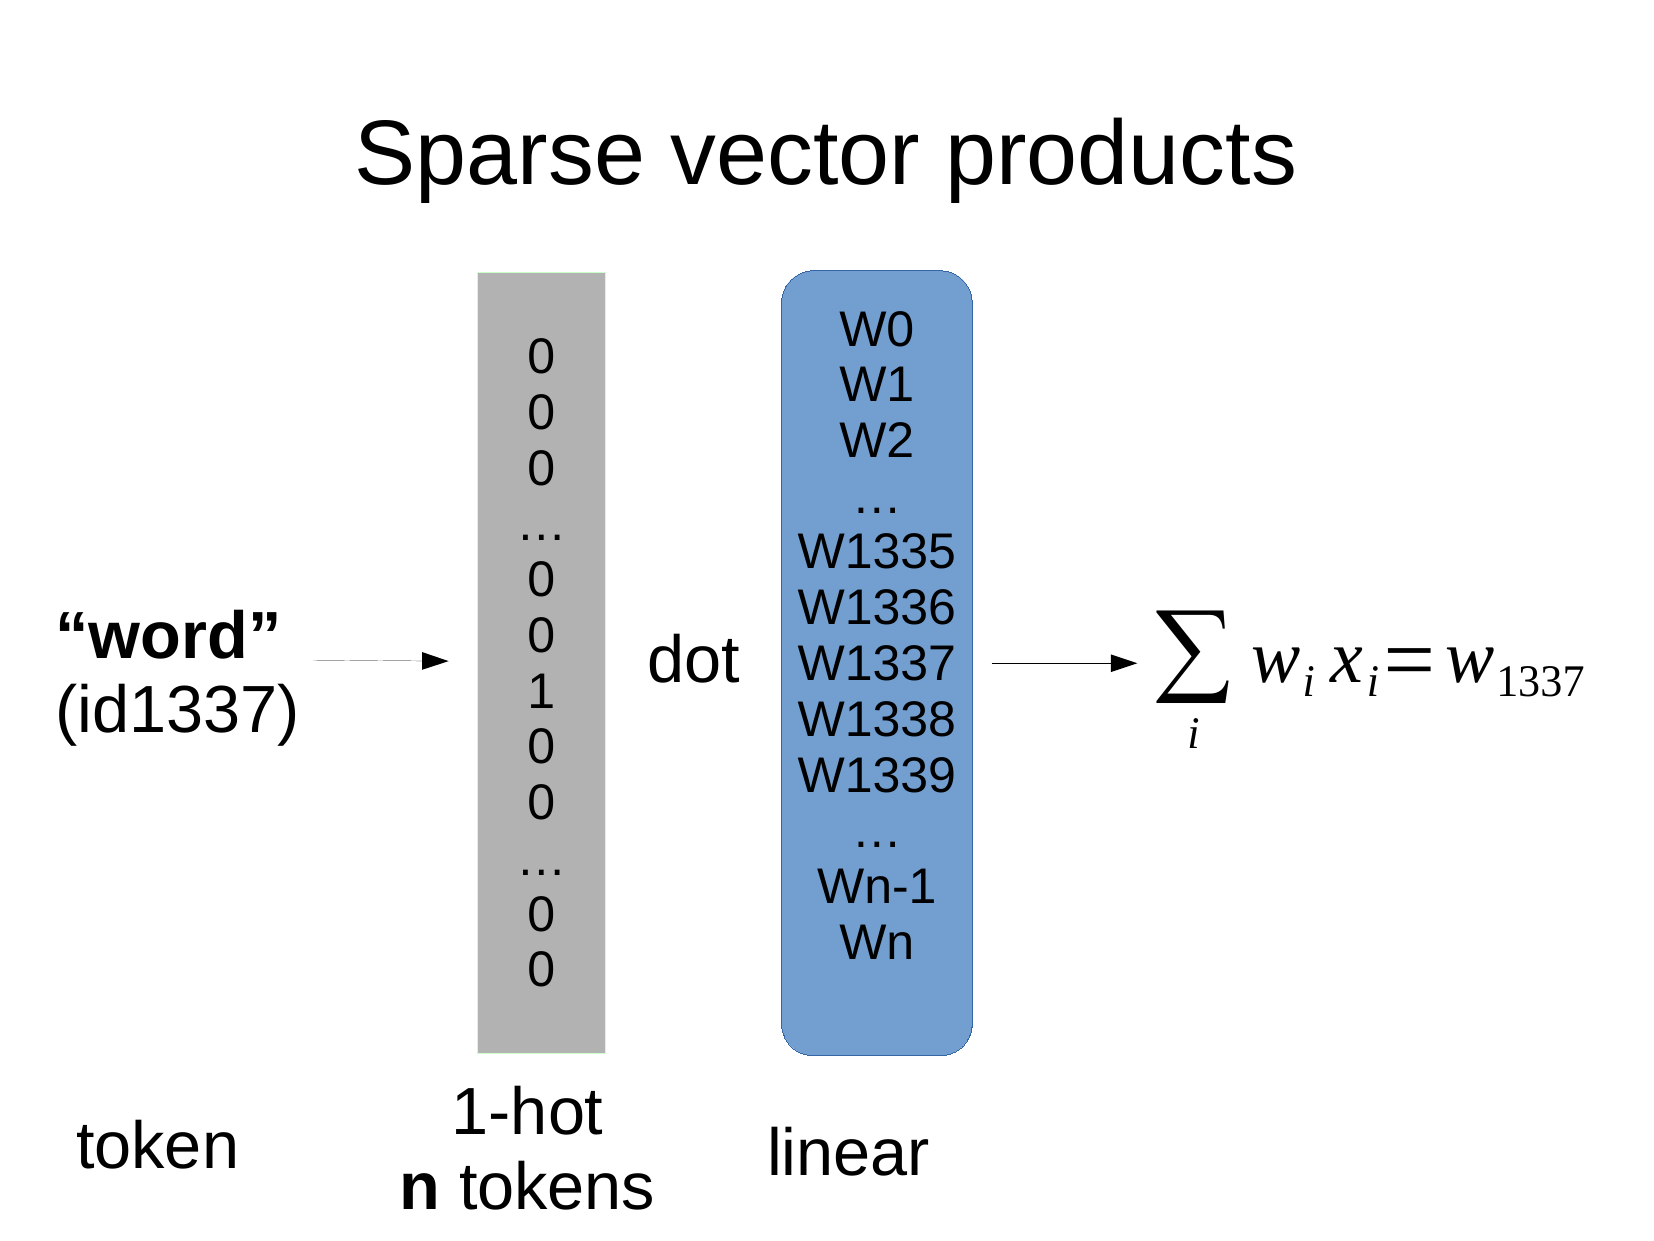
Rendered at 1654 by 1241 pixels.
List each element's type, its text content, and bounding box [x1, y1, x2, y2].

title Sparse vector products [82, 49, 1571, 257]
text_box 1-hot n tokens [384, 1067, 671, 1232]
text_box 0 0 0 … 0 0 1 0 0 … 0 0 [477, 272, 606, 1054]
text_box token [61, 1101, 261, 1206]
chart [1131, 602, 1604, 758]
text_box linear [671, 1107, 1083, 1211]
text_box dot [633, 614, 876, 705]
text_box W0 W1 W2 … W1335 W1336 W1337 W1338 W1339 … Wn-1 Wn [781, 270, 973, 1056]
text_box “word” (id1337) [40, 590, 361, 755]
